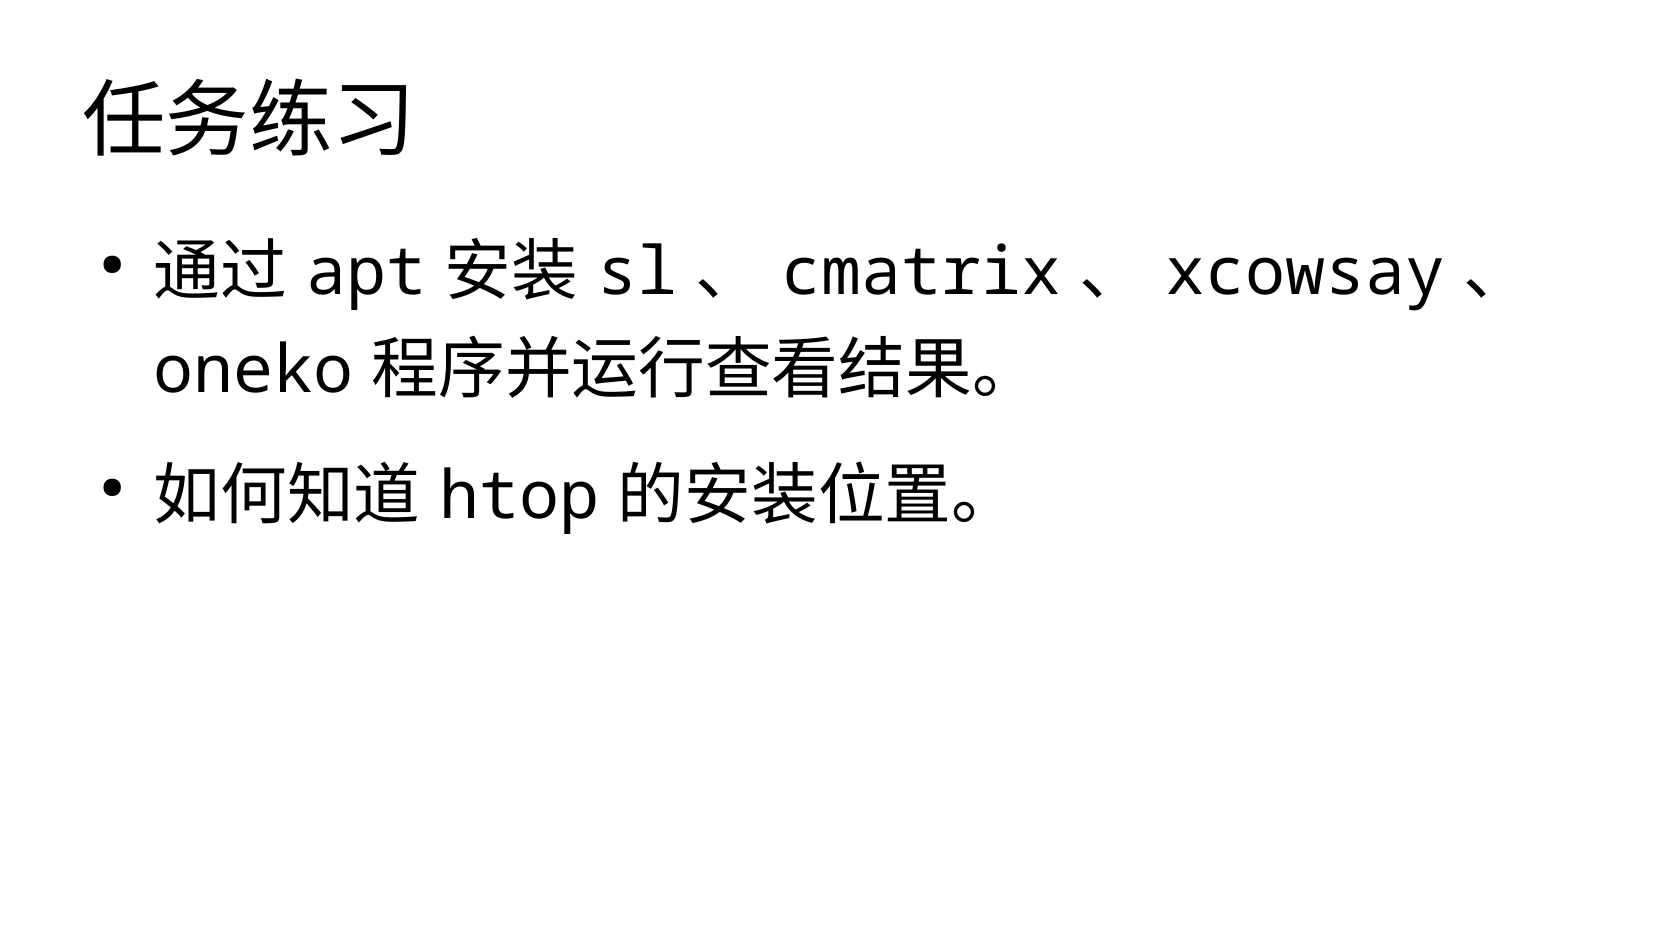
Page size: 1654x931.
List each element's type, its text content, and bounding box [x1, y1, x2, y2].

list 通过apt安装sl、cmatrix、xcowsay、oneko程序并运行查看结果。 如何知道htop的安装位置。 [82, 217, 1571, 758]
title 任务练习 [82, 37, 1571, 189]
